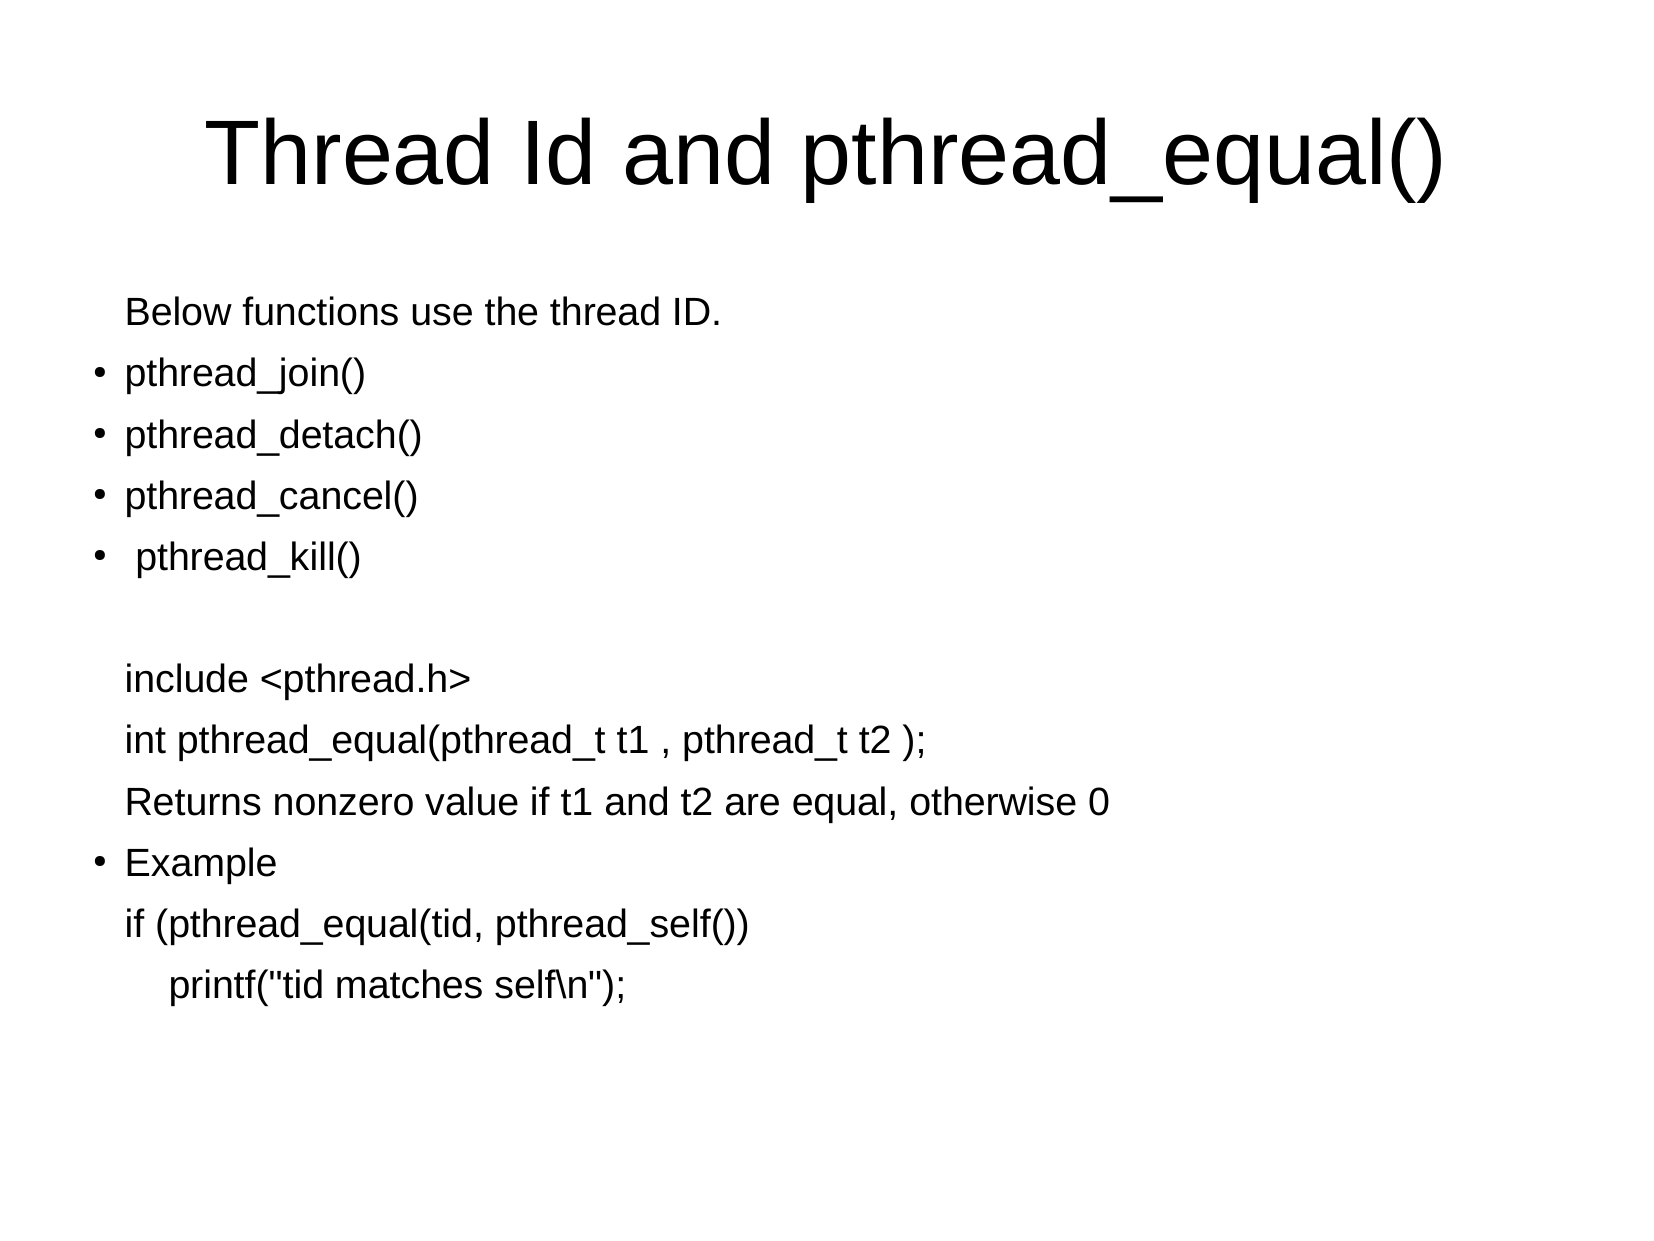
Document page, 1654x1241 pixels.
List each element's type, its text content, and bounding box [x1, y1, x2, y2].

title Thread Id and pthread_equal() [82, 49, 1571, 257]
list Below functions use the thread ID. pthread_join() pthread_detach() pthread_cancel() pthread_kill() include <pthread.h> int pthread_equal(pthread_t t1 , pthread_t t2 ); Returns nonzero value if t1 and t2 are equal, otherwise 0 Example if (pthread_equal(tid, pthread_self()) printf("tid matches self\n"); [82, 290, 1571, 1010]
